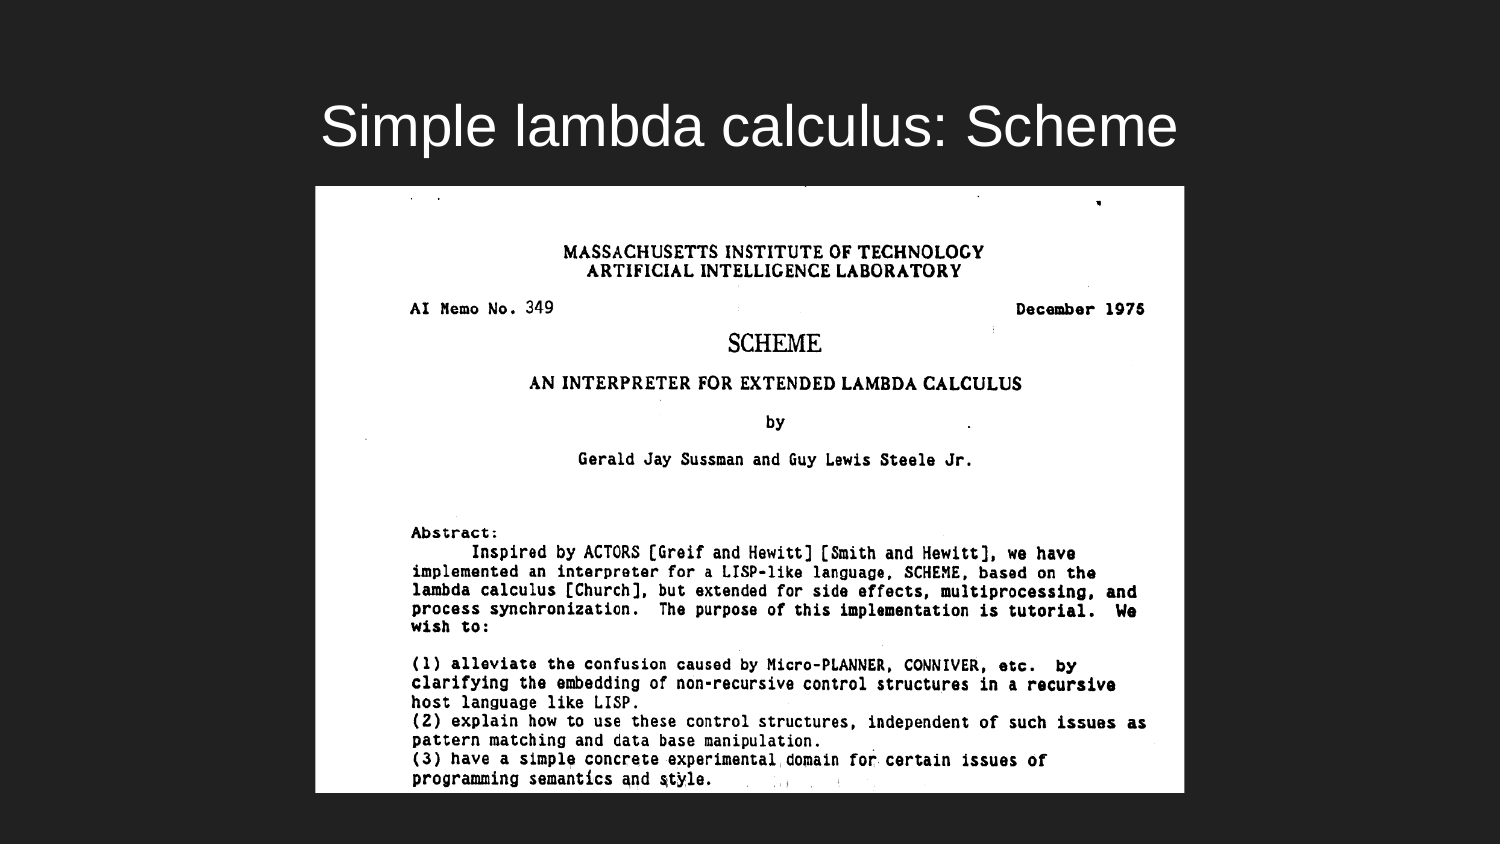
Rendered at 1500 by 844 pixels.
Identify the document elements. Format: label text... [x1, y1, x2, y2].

picture [315, 186, 1185, 793]
title Simple lambda calculus: Scheme [51, 72, 1449, 167]
